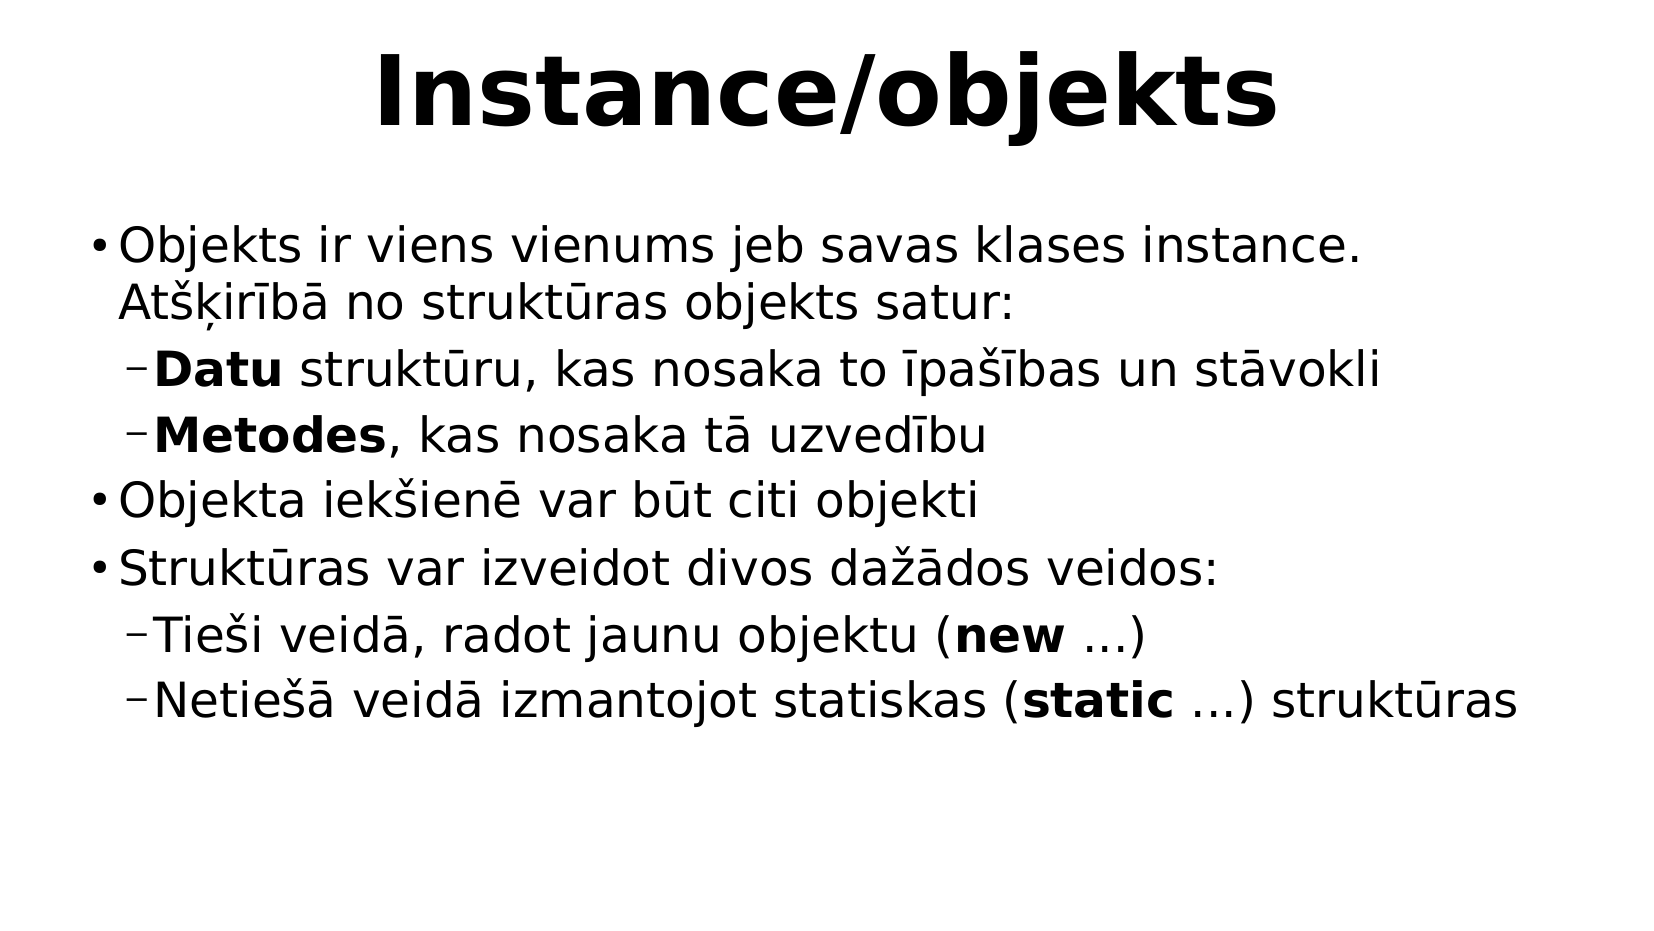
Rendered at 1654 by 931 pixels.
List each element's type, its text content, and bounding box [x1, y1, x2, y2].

list Objekts ir viens vienums jeb savas klases instance. Atšķirībā no struktūras objekts satur: Datu struktūru, kas nosaka to īpašības un stāvokli Metodes, kas nosaka tā uzvedību Objekta iekšienē var būt citi objekti Struktūras var izveidot divos dažādos veidos: Tieši veidā, radot jaunu objektu (new ...) Netiešā veidā izmantojot statiskas (static ...) struktūras [82, 217, 1538, 758]
title Instance/objekts [82, 34, 1571, 149]
